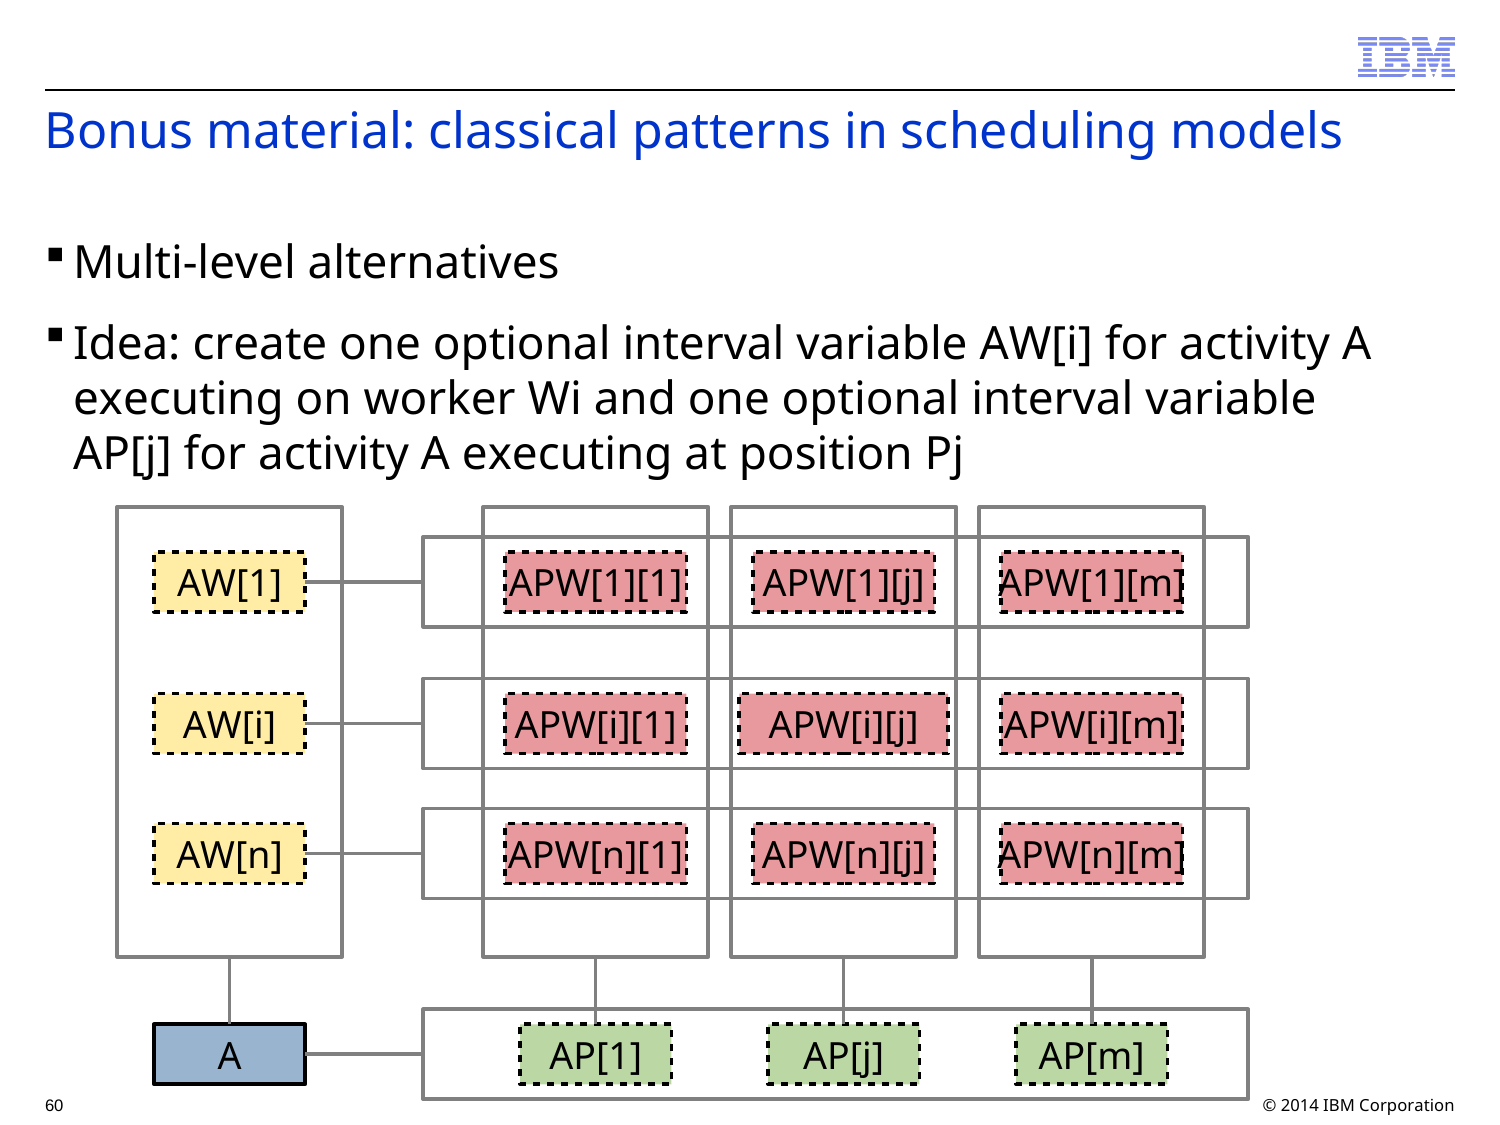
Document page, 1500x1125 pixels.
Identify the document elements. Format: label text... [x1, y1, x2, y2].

picture [1358, 37, 1455, 77]
text_box AW[n] [153, 823, 306, 884]
text_box APW[n][m] [1001, 823, 1183, 884]
title Bonus material: classical patterns in scheduling models [29, 97, 1500, 203]
text_box APW[1][j] [753, 551, 935, 612]
text_box AW[1] [153, 551, 306, 612]
text_box APW[i][j] [739, 693, 949, 754]
text_box APW[n][1] [505, 823, 687, 884]
text_box AP[1] [520, 1024, 672, 1085]
text_box APW[i][m] [1001, 693, 1183, 754]
list Multi-level alternatives Idea: create one optional interval variable AW[i] for activity A executing on worker Wi and one optional interval variable AP[j] for activity A executing at position Pj [29, 224, 1426, 1111]
text_box APW[i][1] [505, 693, 687, 754]
text_box APW[1][m] [1001, 551, 1183, 612]
text_box AP[j] [768, 1024, 920, 1085]
text_box AP[m] [1016, 1024, 1168, 1085]
text_box APW[n][j] [753, 823, 935, 884]
text_box APW[1][1] [505, 551, 687, 612]
text_box A [153, 1024, 306, 1085]
text_box AW[i] [153, 693, 306, 754]
